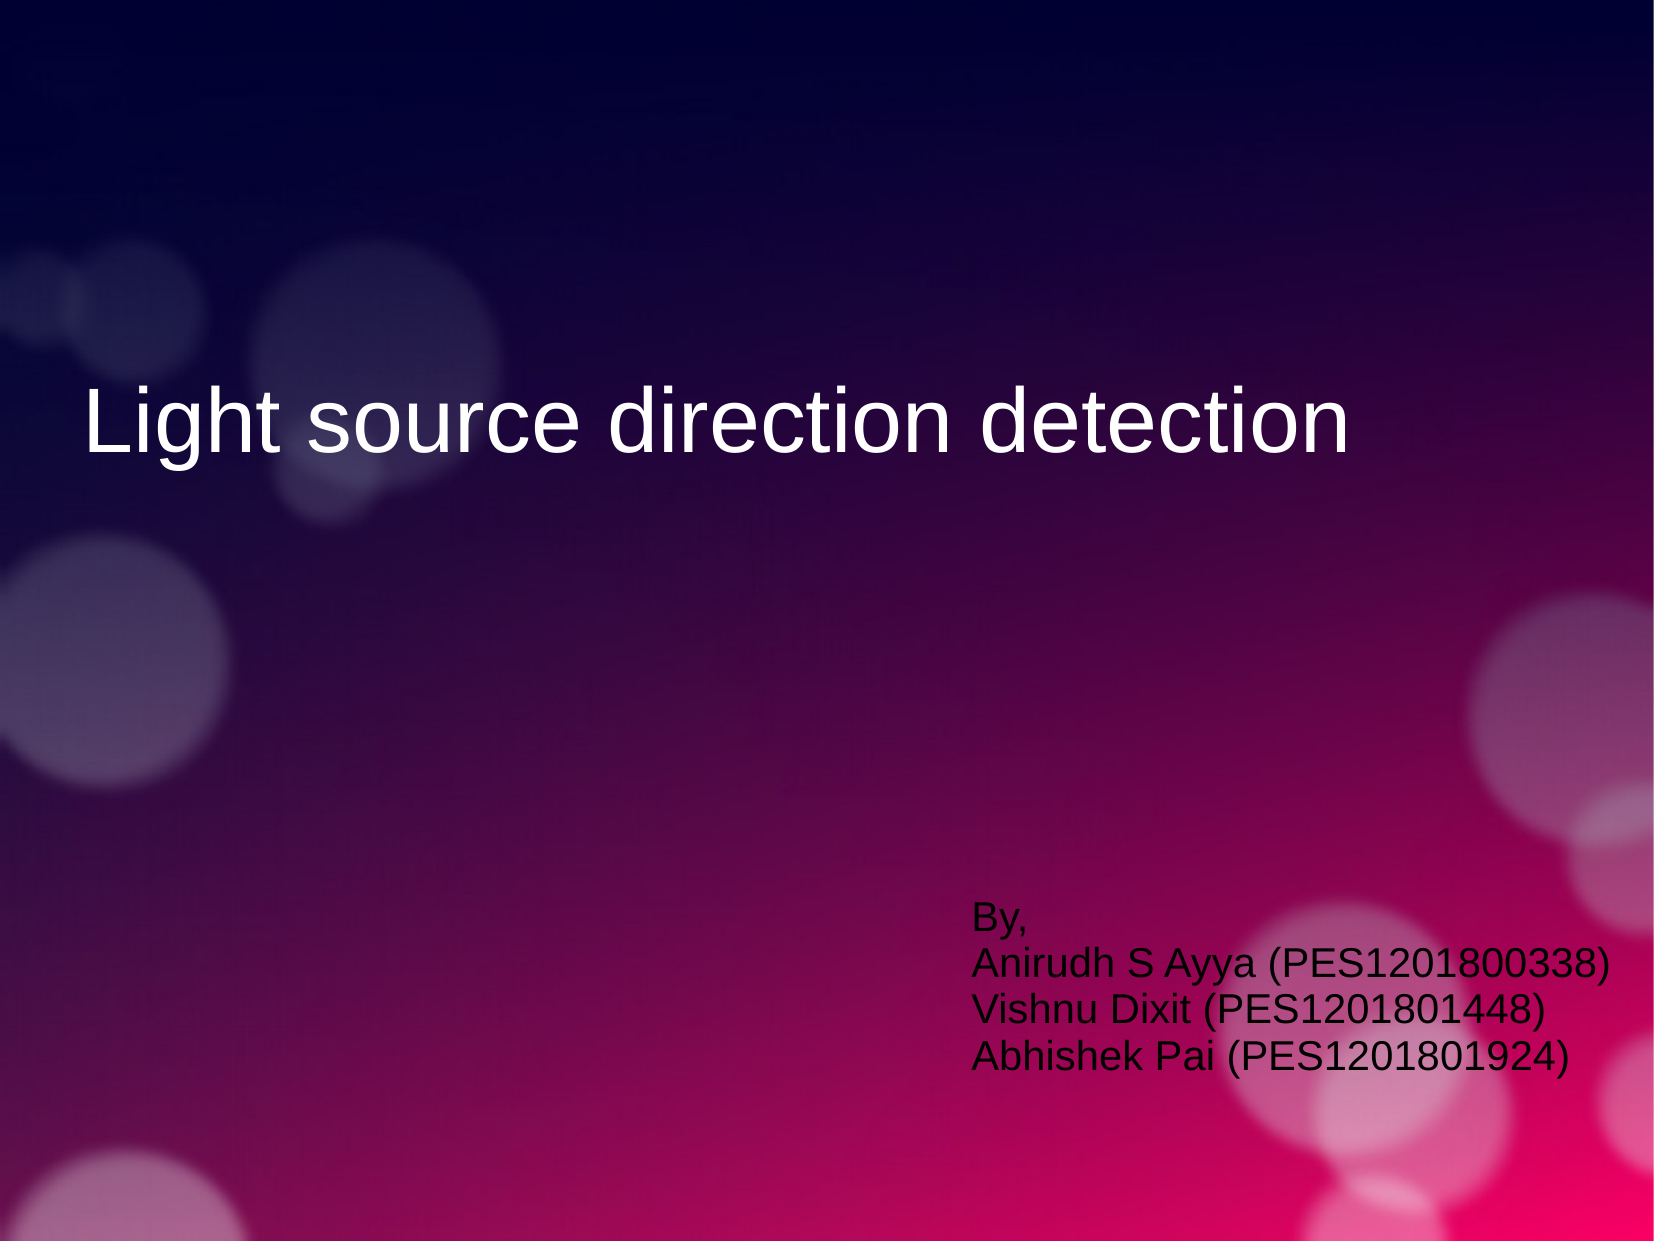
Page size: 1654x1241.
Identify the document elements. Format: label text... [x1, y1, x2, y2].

title Light source direction detection [82, 312, 1571, 520]
text_box By, Anirudh S Ayya (PES1201800338) Vishnu Dixit (PES1201801448) Abhishek Pai (PES1201801924) [956, 885, 1578, 1095]
